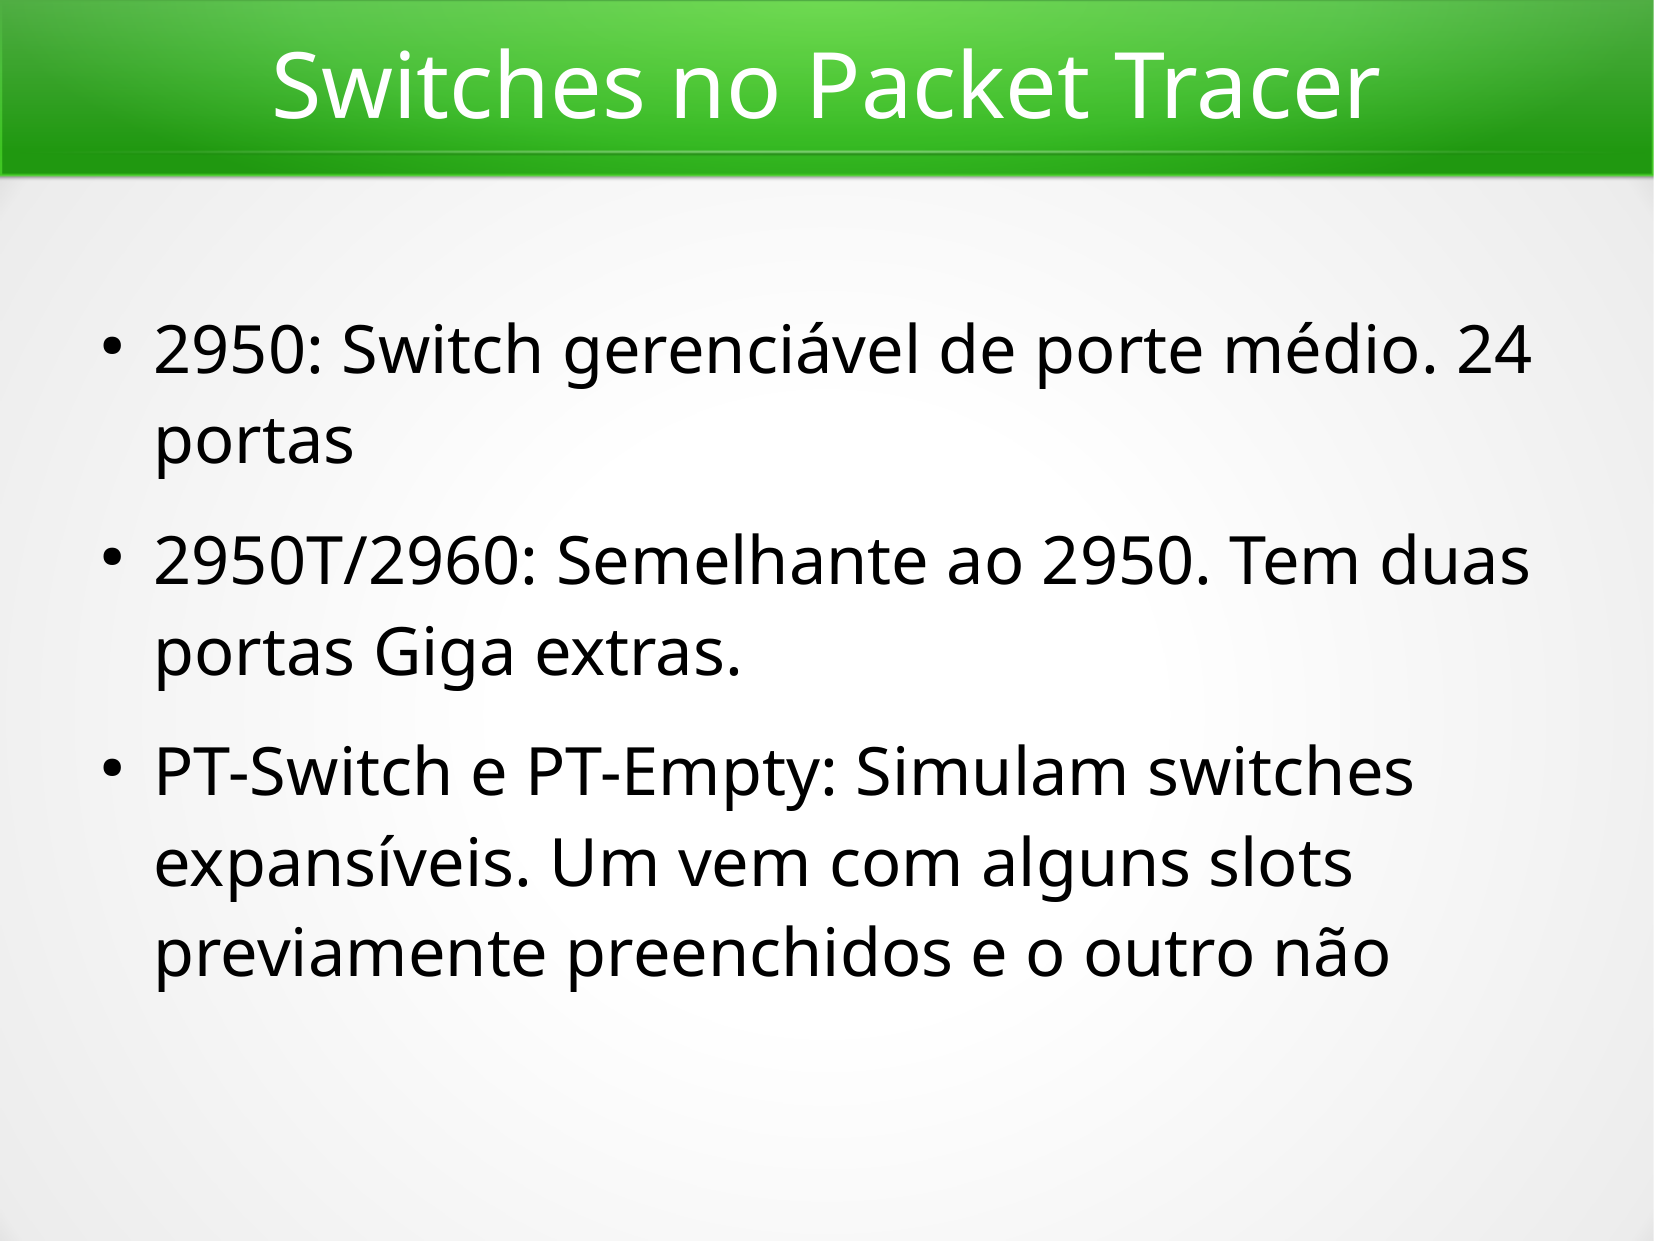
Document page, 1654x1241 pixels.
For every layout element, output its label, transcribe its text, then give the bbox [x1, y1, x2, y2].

title Switches no Packet Tracer [82, 11, 1571, 154]
list 2950: Switch gerenciável de porte médio. 24 portas 2950T/2960: Semelhante ao 2950. Tem duas portas Giga extras. PT-Switch e PT-Empty: Simulam switches expansíveis. Um vem com alguns slots previamente preenchidos e o outro não [82, 302, 1571, 1022]
picture [0, 0, 1654, 1241]
